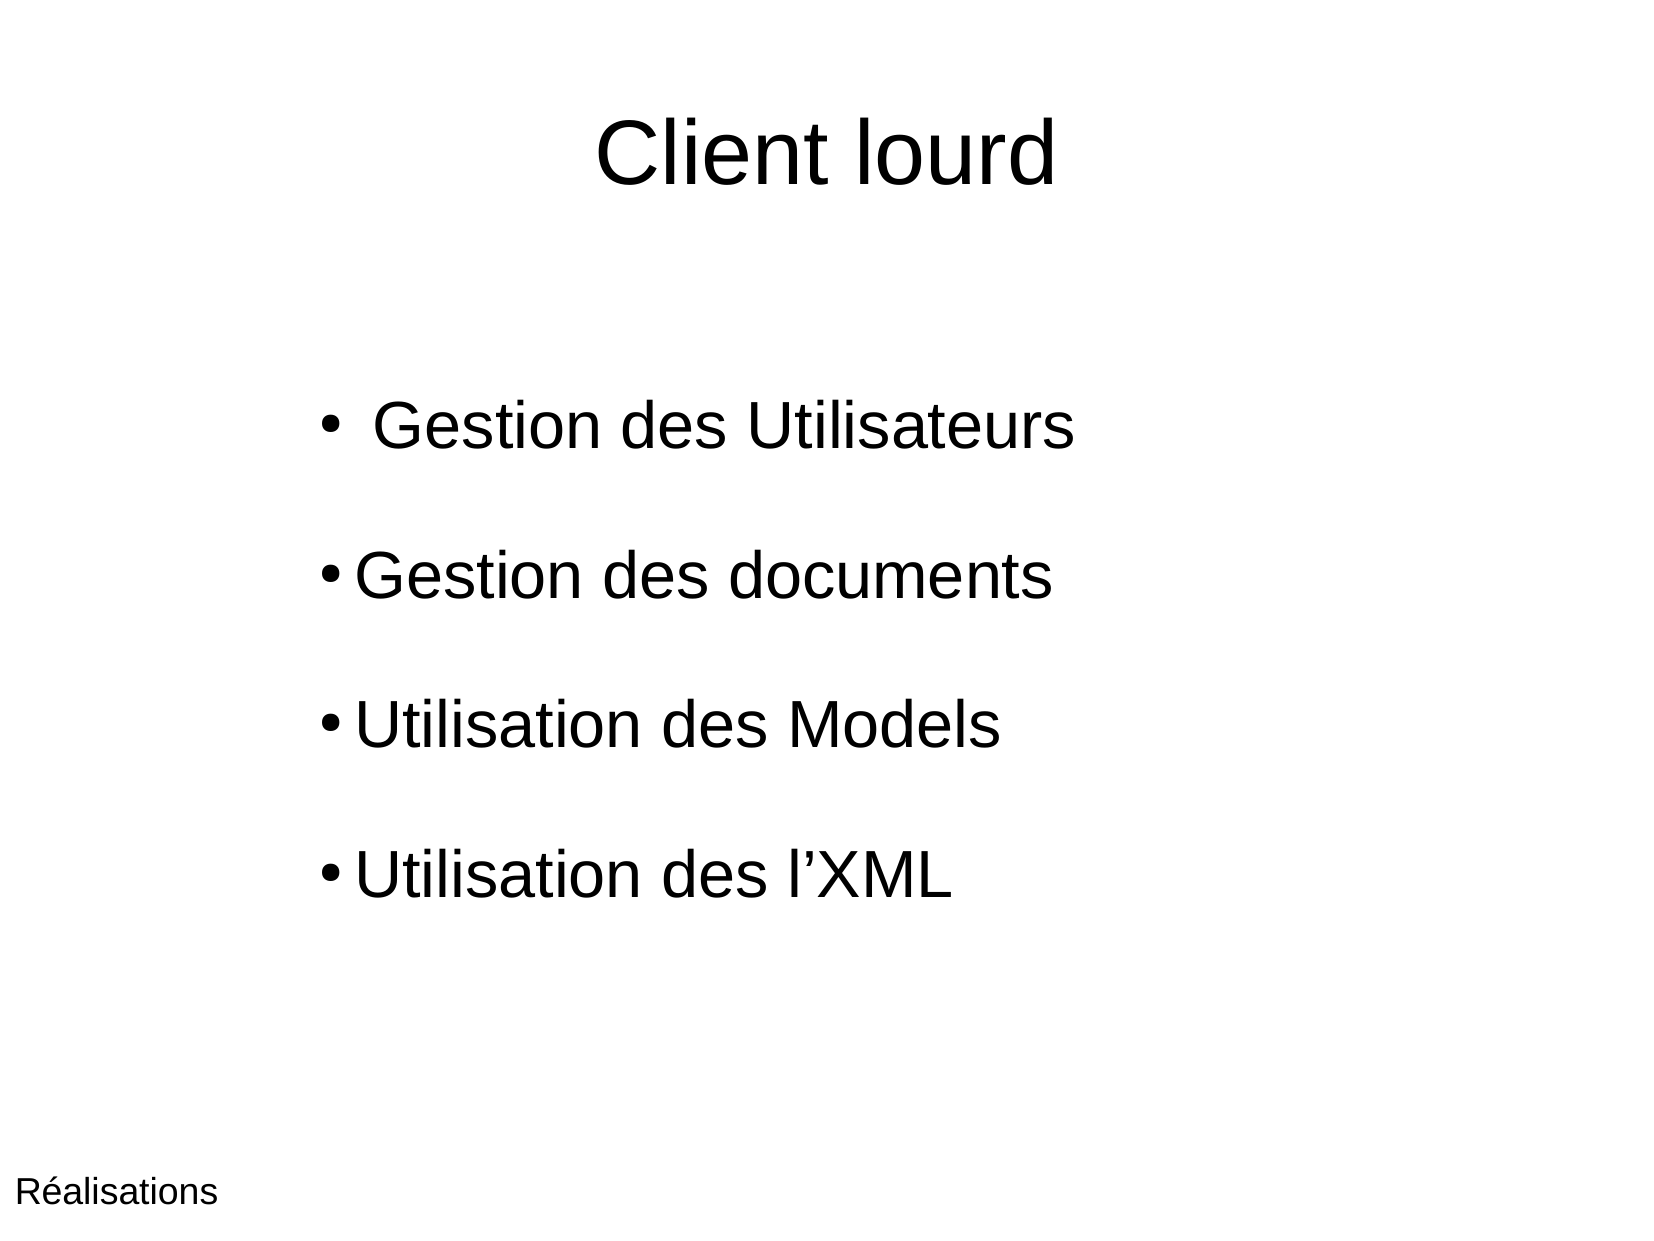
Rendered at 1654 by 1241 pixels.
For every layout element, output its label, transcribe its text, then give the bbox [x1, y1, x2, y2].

subtitle Gestion des Utilisateurs Gestion des documents Utilisation des Models Utilisation des l’XML [318, 290, 1453, 1010]
text_box Réalisations [0, 1145, 875, 1238]
title Client lourd [82, 49, 1571, 257]
